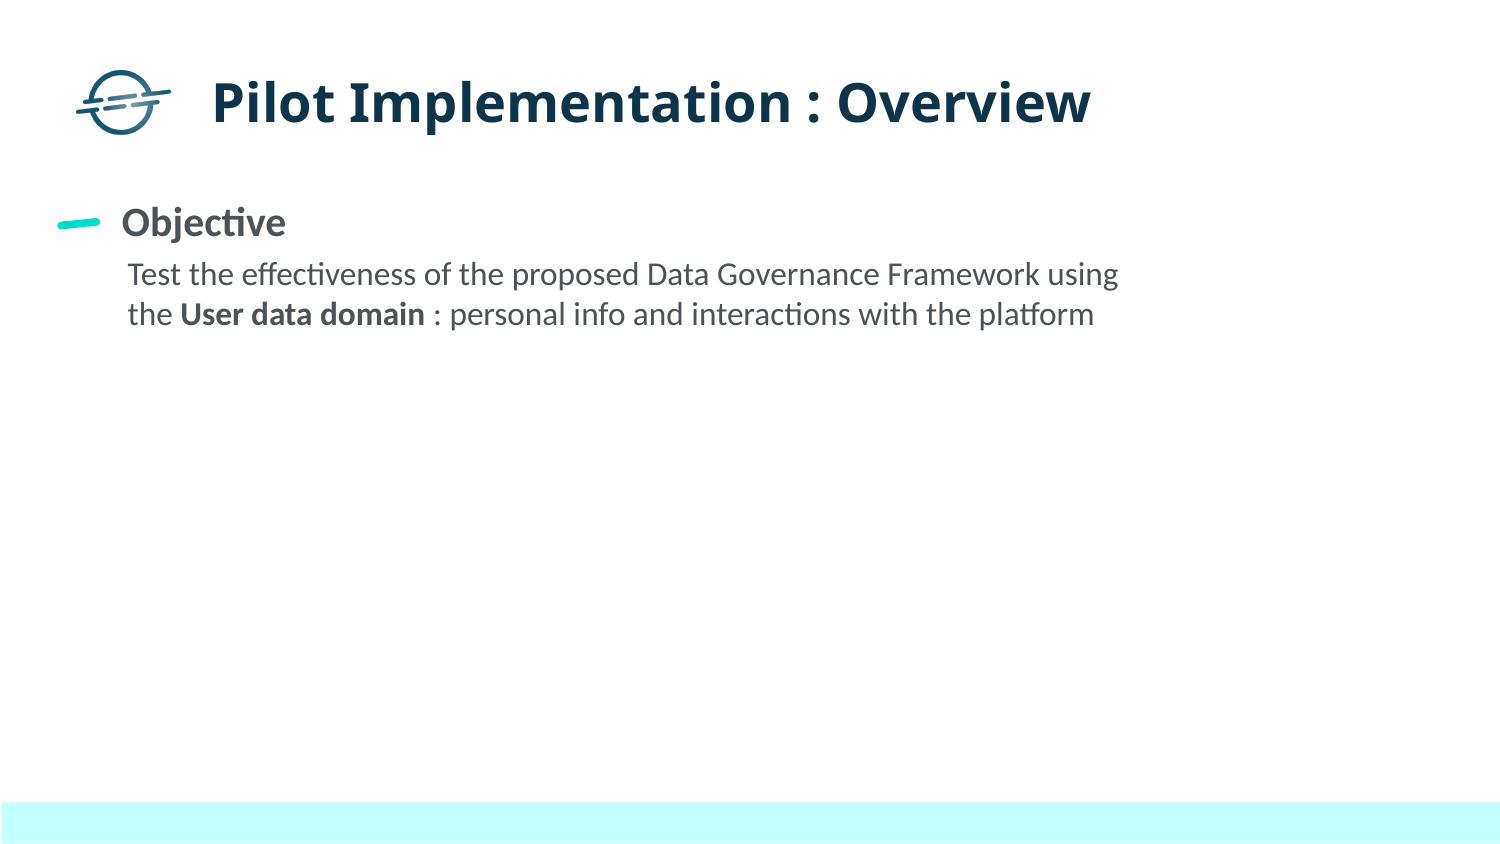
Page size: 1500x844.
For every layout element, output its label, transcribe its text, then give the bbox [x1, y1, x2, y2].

text_box [57, 218, 101, 230]
title Test the effectiveness of the proposed Data Governance Framework using the User data domain : personal info and interactions with the platform [112, 237, 1167, 346]
title Pilot Implementation : Overview [196, 53, 1181, 155]
picture [76, 70, 171, 135]
text_box [1, 802, 1500, 844]
title Objective [106, 180, 671, 261]
